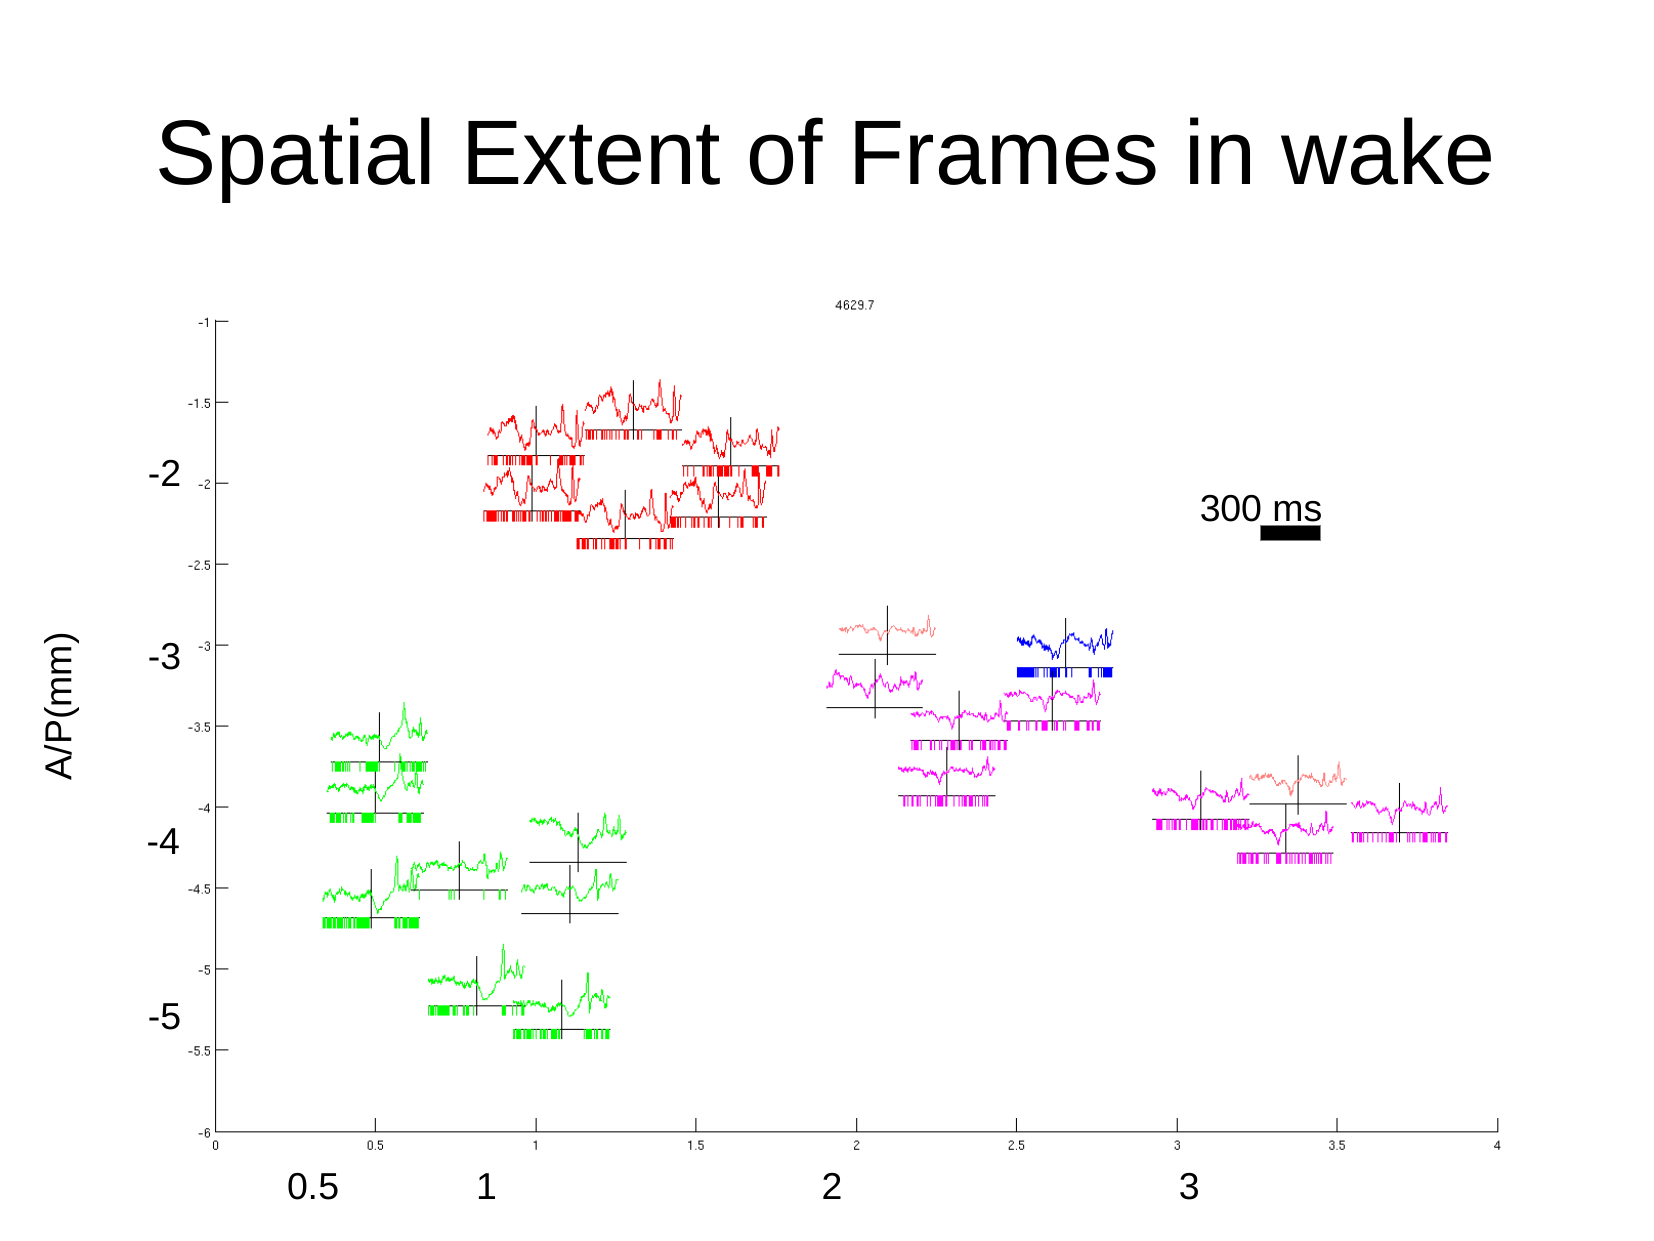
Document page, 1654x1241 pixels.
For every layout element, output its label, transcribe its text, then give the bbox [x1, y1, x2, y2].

text_box 3 [1164, 1158, 1215, 1216]
text_box -2 [133, 445, 197, 503]
text_box -4 [131, 813, 195, 871]
text_box -5 [133, 988, 197, 1046]
text_box 0.5 [272, 1158, 354, 1216]
text_box 1 [461, 1158, 512, 1216]
text_box 2 [806, 1158, 858, 1216]
picture [0, 246, 1654, 1241]
text_box -3 [133, 628, 197, 686]
title Spatial Extent of Frames in wake [82, 49, 1571, 257]
text_box [1260, 537, 1321, 541]
text_box 300 ms [1185, 480, 1338, 537]
text_box A/P(mm) [30, 617, 87, 796]
